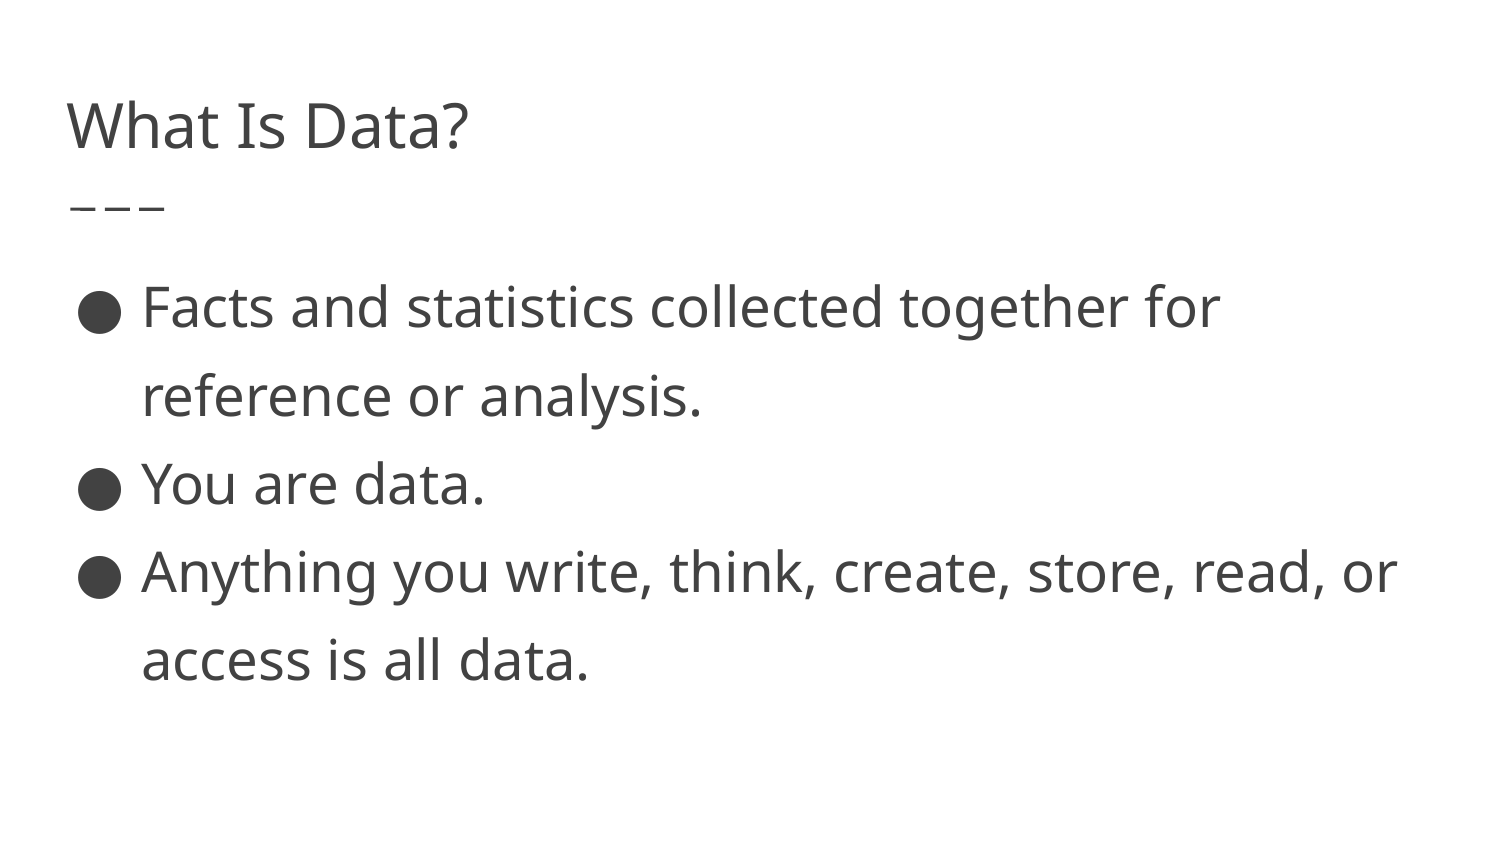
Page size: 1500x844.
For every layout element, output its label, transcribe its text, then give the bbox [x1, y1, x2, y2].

list Facts and statistics collected together for reference or analysis. You are data. Anything you write, think, create, store, read, or access is all data. [51, 240, 1449, 750]
title What Is Data? [51, 61, 1449, 182]
